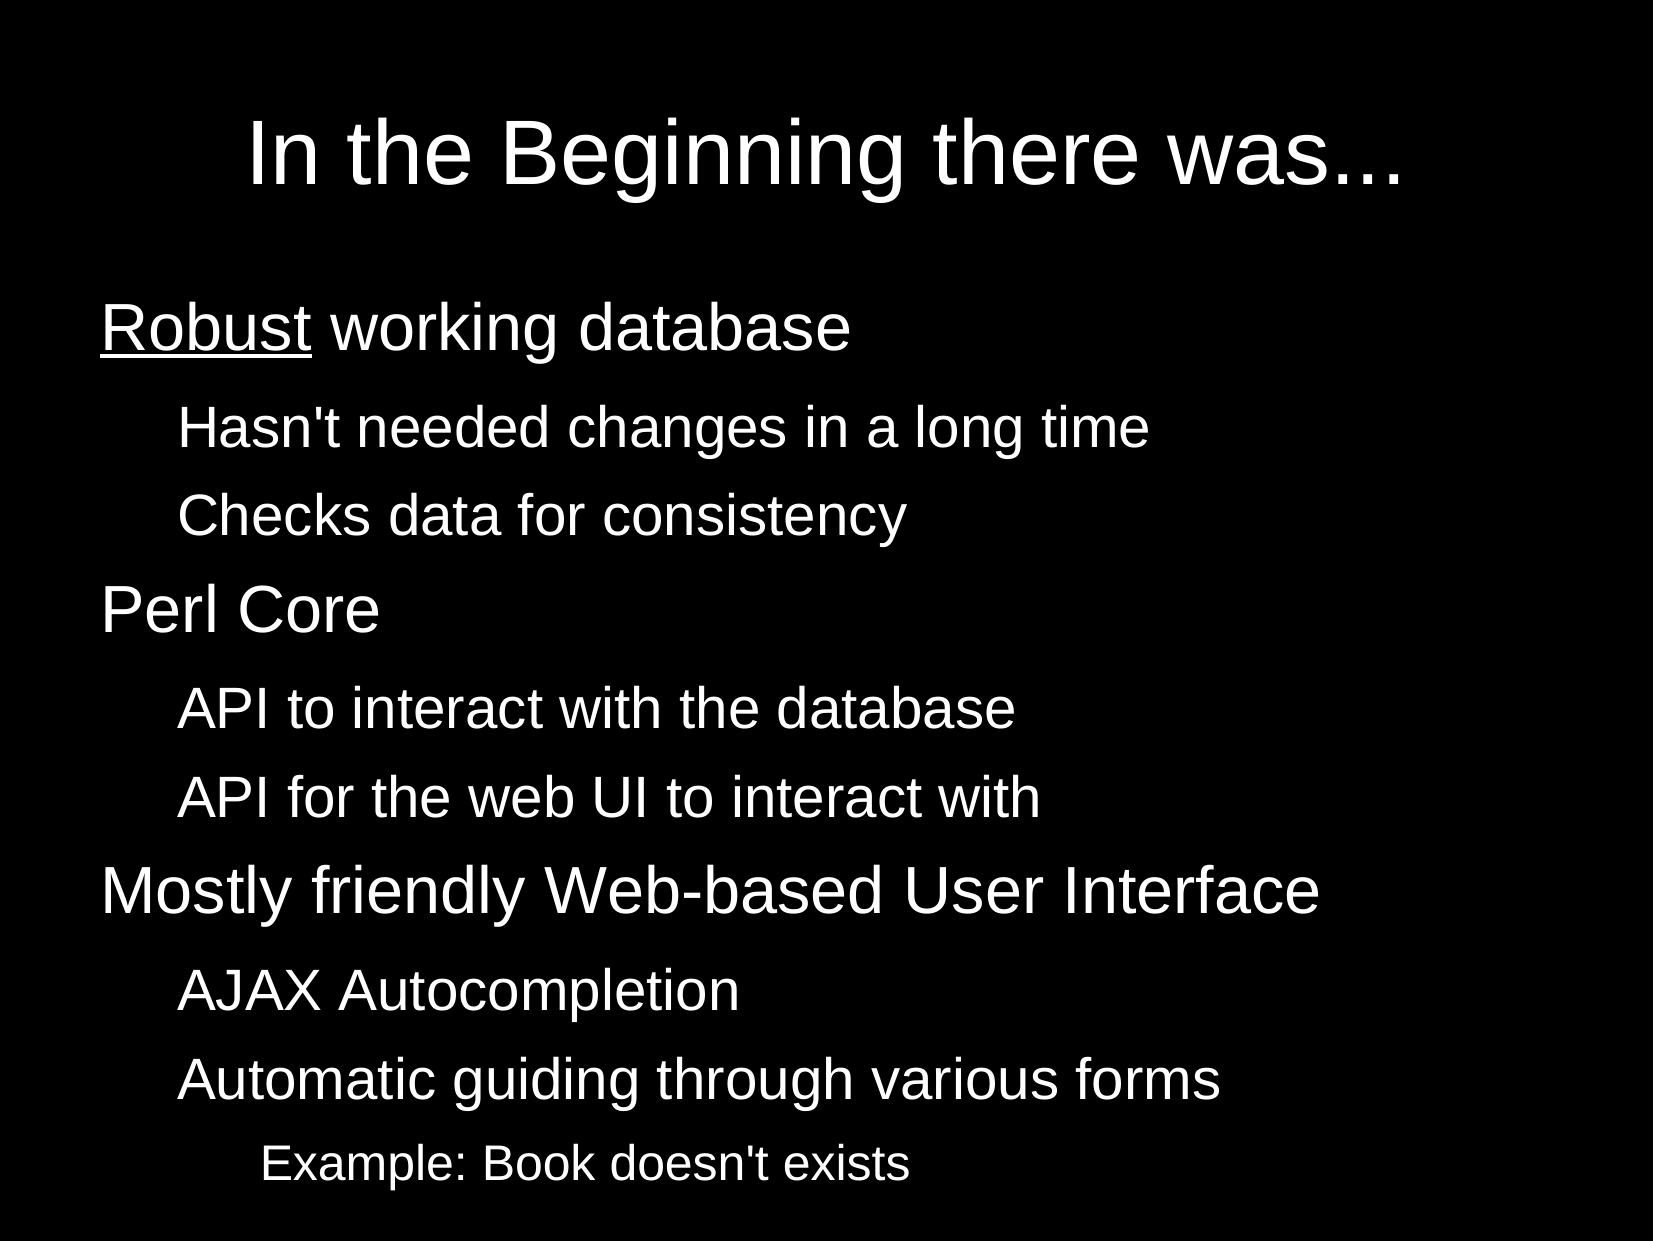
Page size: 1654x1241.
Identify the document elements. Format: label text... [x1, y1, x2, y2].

title In the Beginning there was... [82, 49, 1571, 257]
list Robust working database Hasn't needed changes in a long time Checks data for consistency Perl Core API to interact with the database API for the web UI to interact with Mostly friendly Web-based User Interface AJAX Autocompletion Automatic guiding through various forms Example: Book doesn't exists [82, 290, 1571, 1192]
